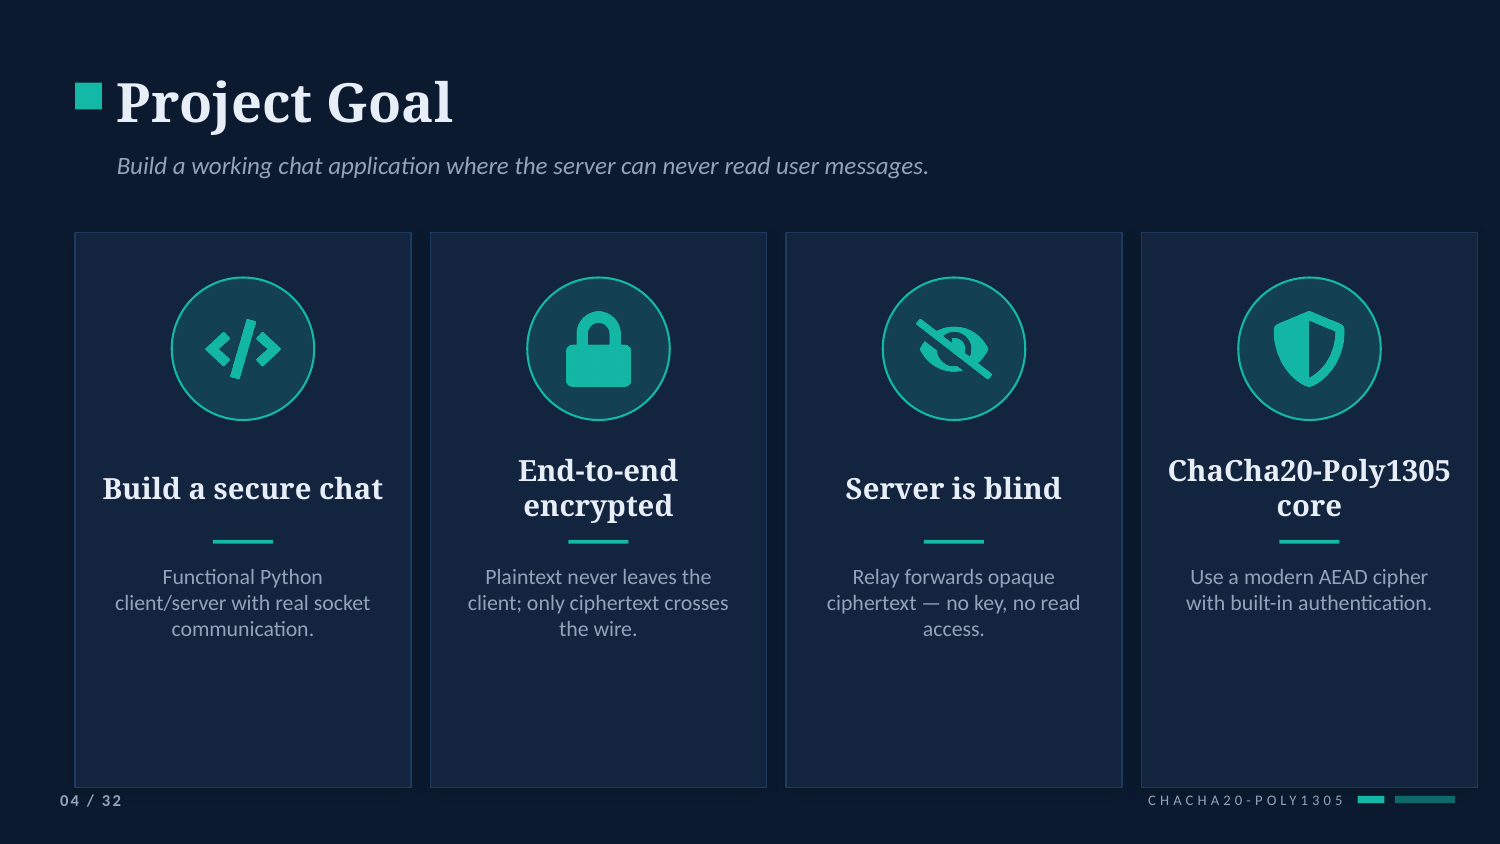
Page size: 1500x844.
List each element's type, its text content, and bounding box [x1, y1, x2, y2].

text_box Server is blind [808, 442, 1100, 533]
picture [205, 311, 281, 387]
picture [1271, 311, 1347, 387]
text_box [430, 232, 767, 788]
text_box Plaintext never leaves the client; only ciphertext crosses the wire. [460, 562, 737, 773]
picture [916, 311, 992, 387]
text_box [1141, 232, 1478, 788]
text_box Project Goal [116, 60, 1392, 142]
text_box Build a working chat application where the server can never read user messages. [116, 142, 1392, 188]
text_box [75, 82, 102, 110]
text_box [1357, 795, 1385, 804]
text_box ChaCha20-Poly1305 core [1163, 442, 1455, 533]
picture [561, 311, 636, 387]
text_box [74, 232, 411, 788]
text_box CHACHA20-POLY1305 [1050, 780, 1343, 819]
text_box [785, 232, 1122, 788]
text_box Functional Python client/server with real socket communication. [104, 562, 381, 773]
text_box Relay forwards opaque ciphertext — no key, no read access. [815, 562, 1092, 773]
text_box [1394, 795, 1455, 804]
text_box 04 / 32 [59, 780, 210, 819]
text_box Use a modern AEAD cipher with built-in authentication. [1171, 562, 1448, 773]
text_box End-to-end encrypted [452, 442, 744, 533]
text_box Build a secure chat [97, 442, 389, 533]
